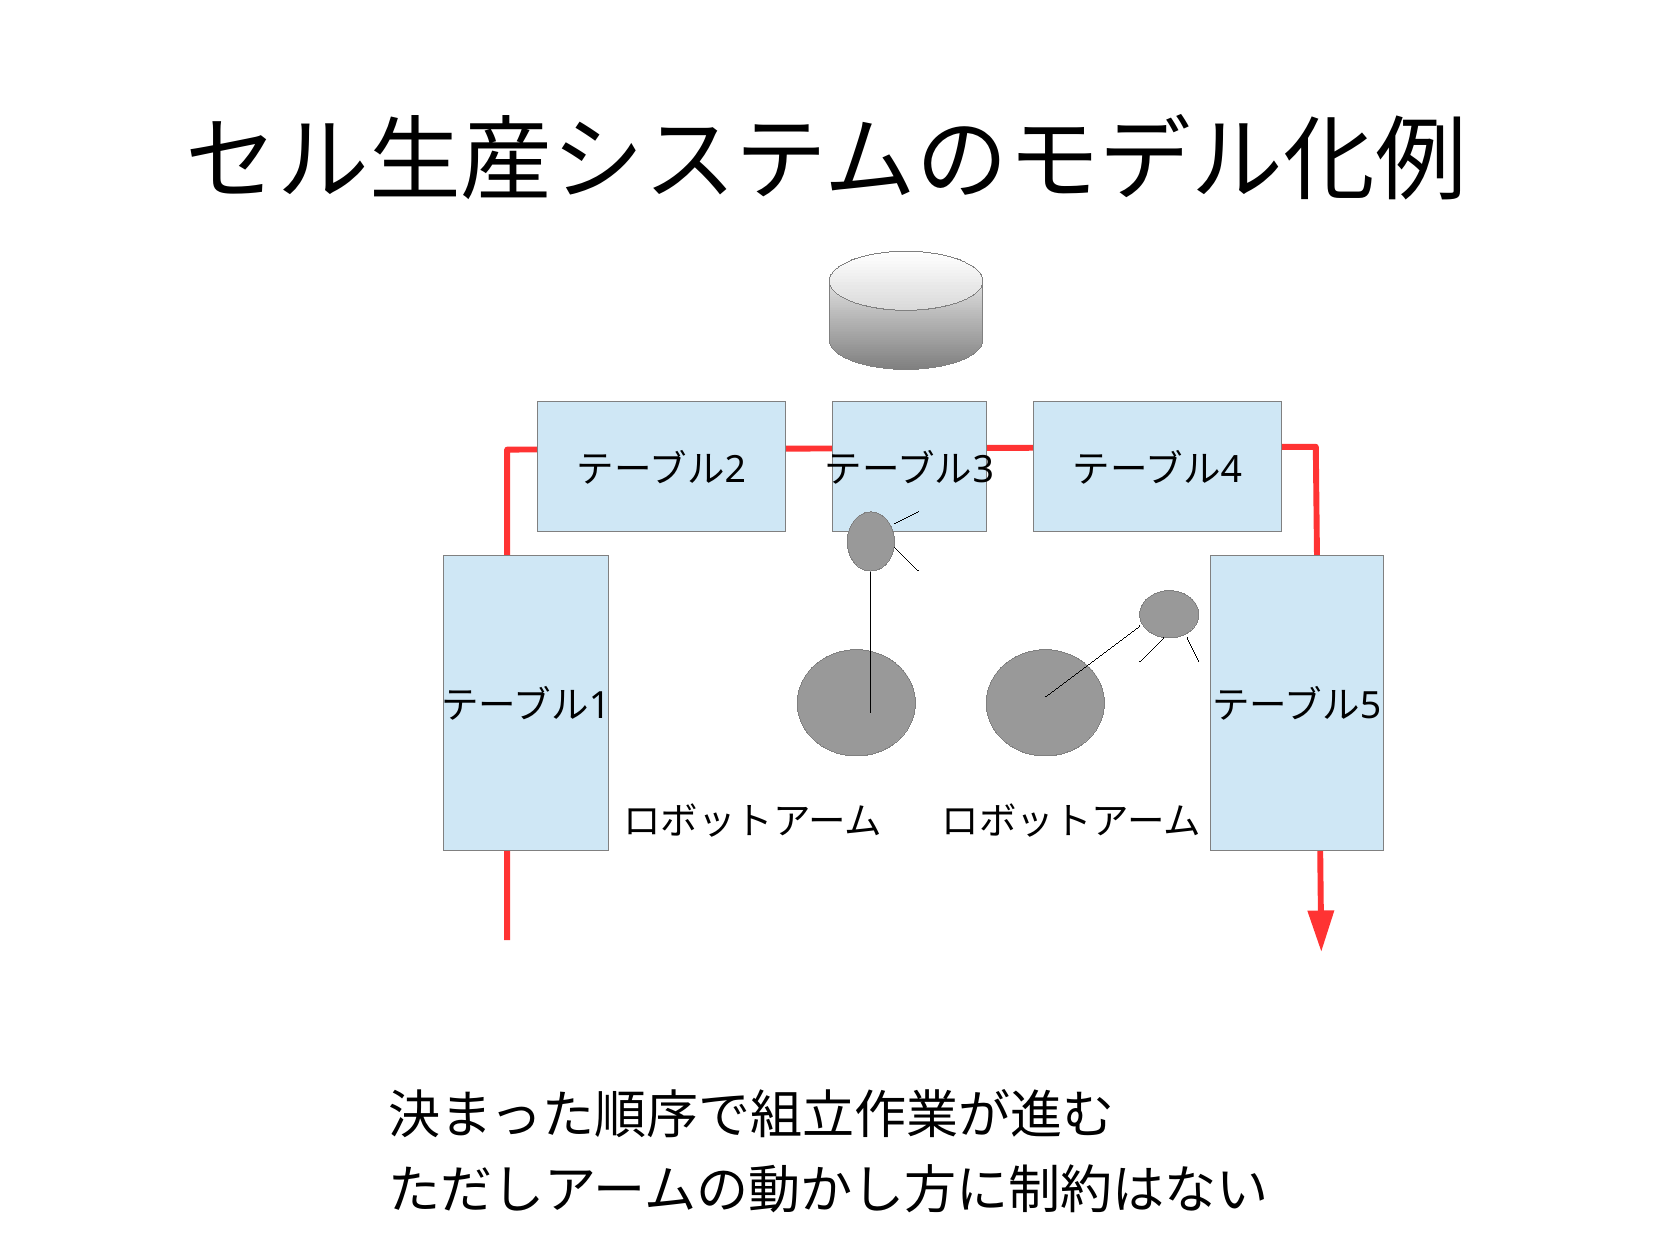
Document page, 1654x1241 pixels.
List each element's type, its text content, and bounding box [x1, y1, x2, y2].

text_box ロボットアーム [608, 783, 916, 837]
title セル生産システムのモデル化例 [82, 49, 1571, 257]
text_box 決まった順序で組立作業が進む ただしアームの動かし方に制約はない [373, 1065, 1604, 1186]
text_box [847, 511, 895, 572]
text_box [829, 285, 983, 370]
text_box ロボットアーム [927, 783, 1235, 837]
text_box テーブル2 [537, 401, 786, 532]
text_box [986, 649, 1105, 756]
text_box [1139, 590, 1199, 638]
text_box テーブル1 [443, 555, 609, 851]
text_box テーブル5 [1210, 555, 1384, 851]
text_box ベース2 [829, 251, 983, 311]
text_box テーブル3 [832, 401, 987, 532]
text_box テーブル4 [1033, 401, 1282, 532]
text_box [797, 649, 916, 756]
